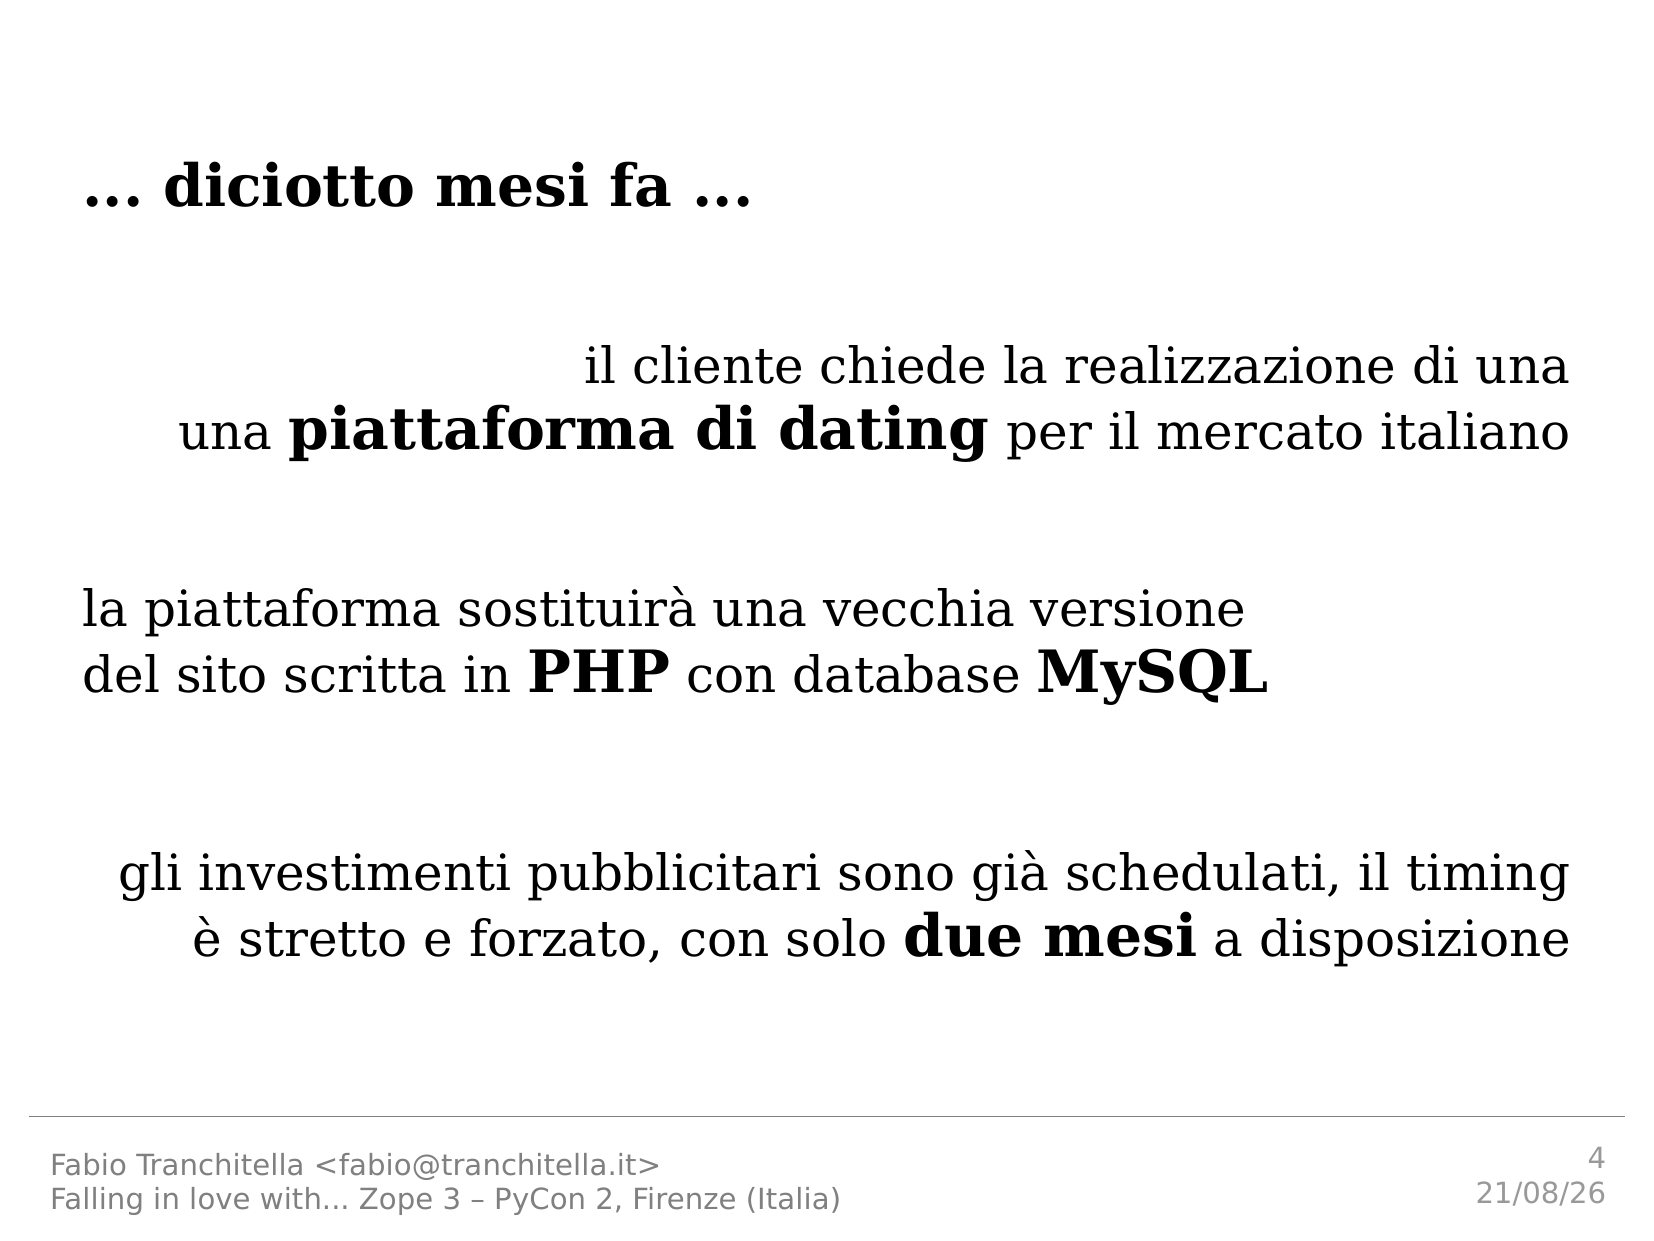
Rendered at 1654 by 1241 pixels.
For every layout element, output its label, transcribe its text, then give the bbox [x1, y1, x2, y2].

subtitle ... diciotto mesi fa ... il cliente chiede la realizzazione di una una piattaforma di dating per il mercato italiano la piattaforma sostituirà una vecchia versione del sito scritta in PHP con database MySQL gli investimenti pubblicitari sono già schedulati, il timing è stretto e forzato, con solo due mesi a disposizione [82, 59, 1571, 1063]
